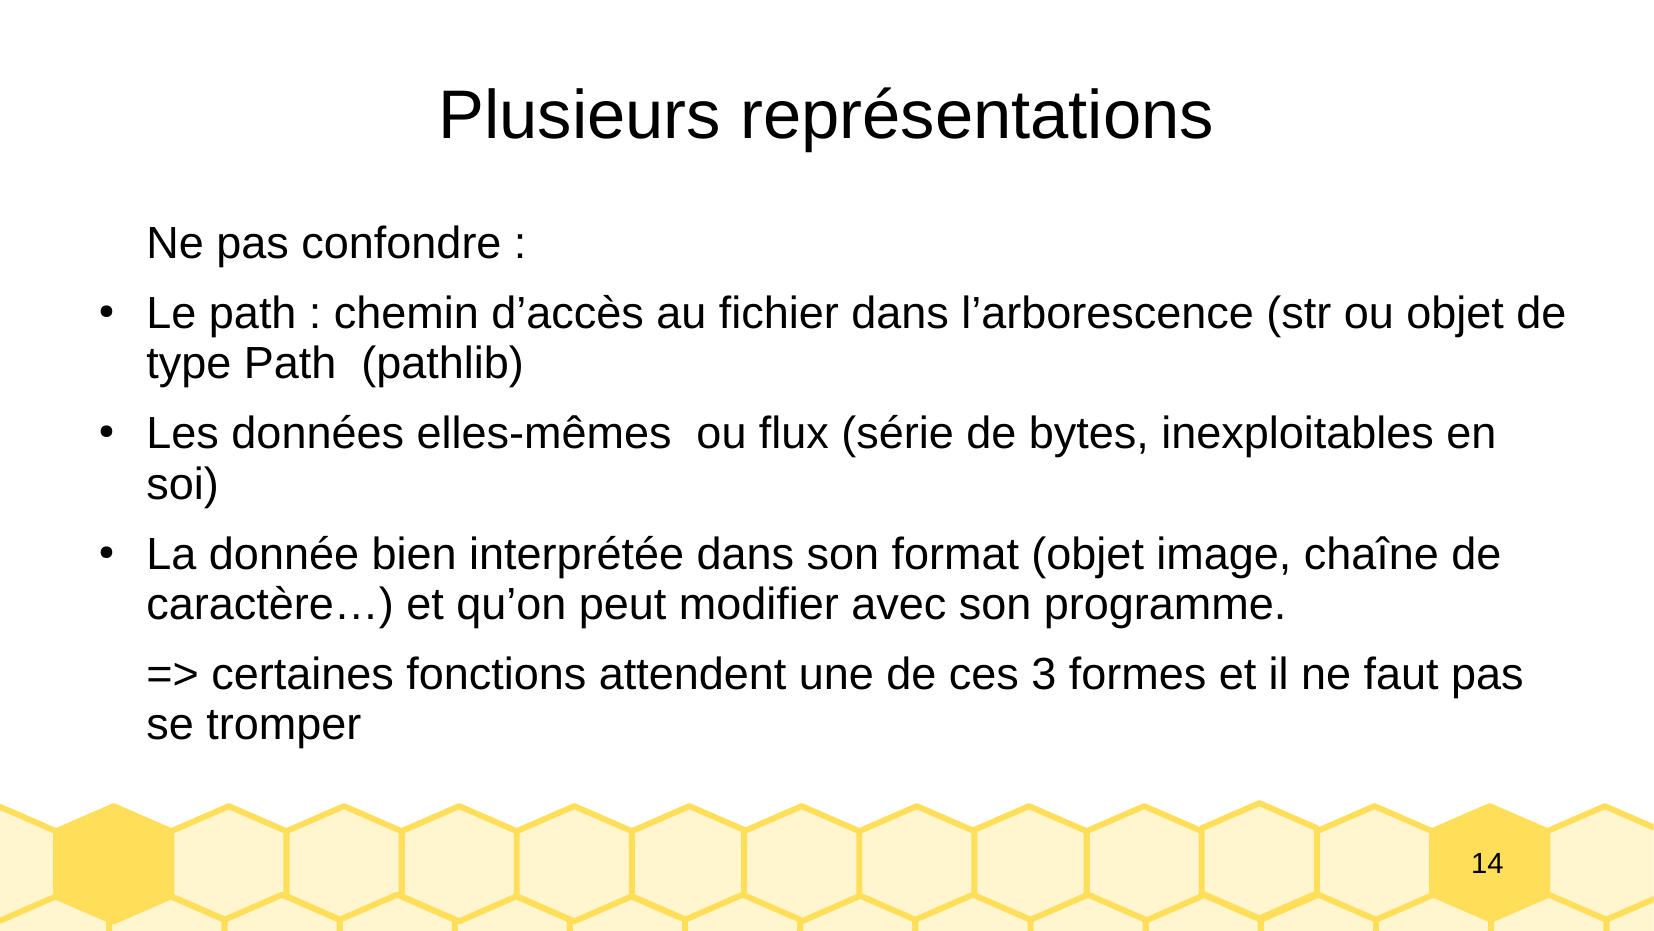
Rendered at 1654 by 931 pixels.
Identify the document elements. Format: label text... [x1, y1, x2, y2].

list Ne pas confondre : Le path : chemin d’accès au fichier dans l’arborescence (str ou objet de type Path (pathlib) Les données elles-mêmes ou flux (série de bytes, inexploitables en soi) La donnée bien interprétée dans son format (objet image, chaîne de caractère…) et qu’on peut modifier avec son programme. => certaines fonctions attendent une de ces 3 formes et il ne faut pas se tromper [82, 217, 1571, 758]
title Plusieurs représentations [82, 37, 1571, 193]
